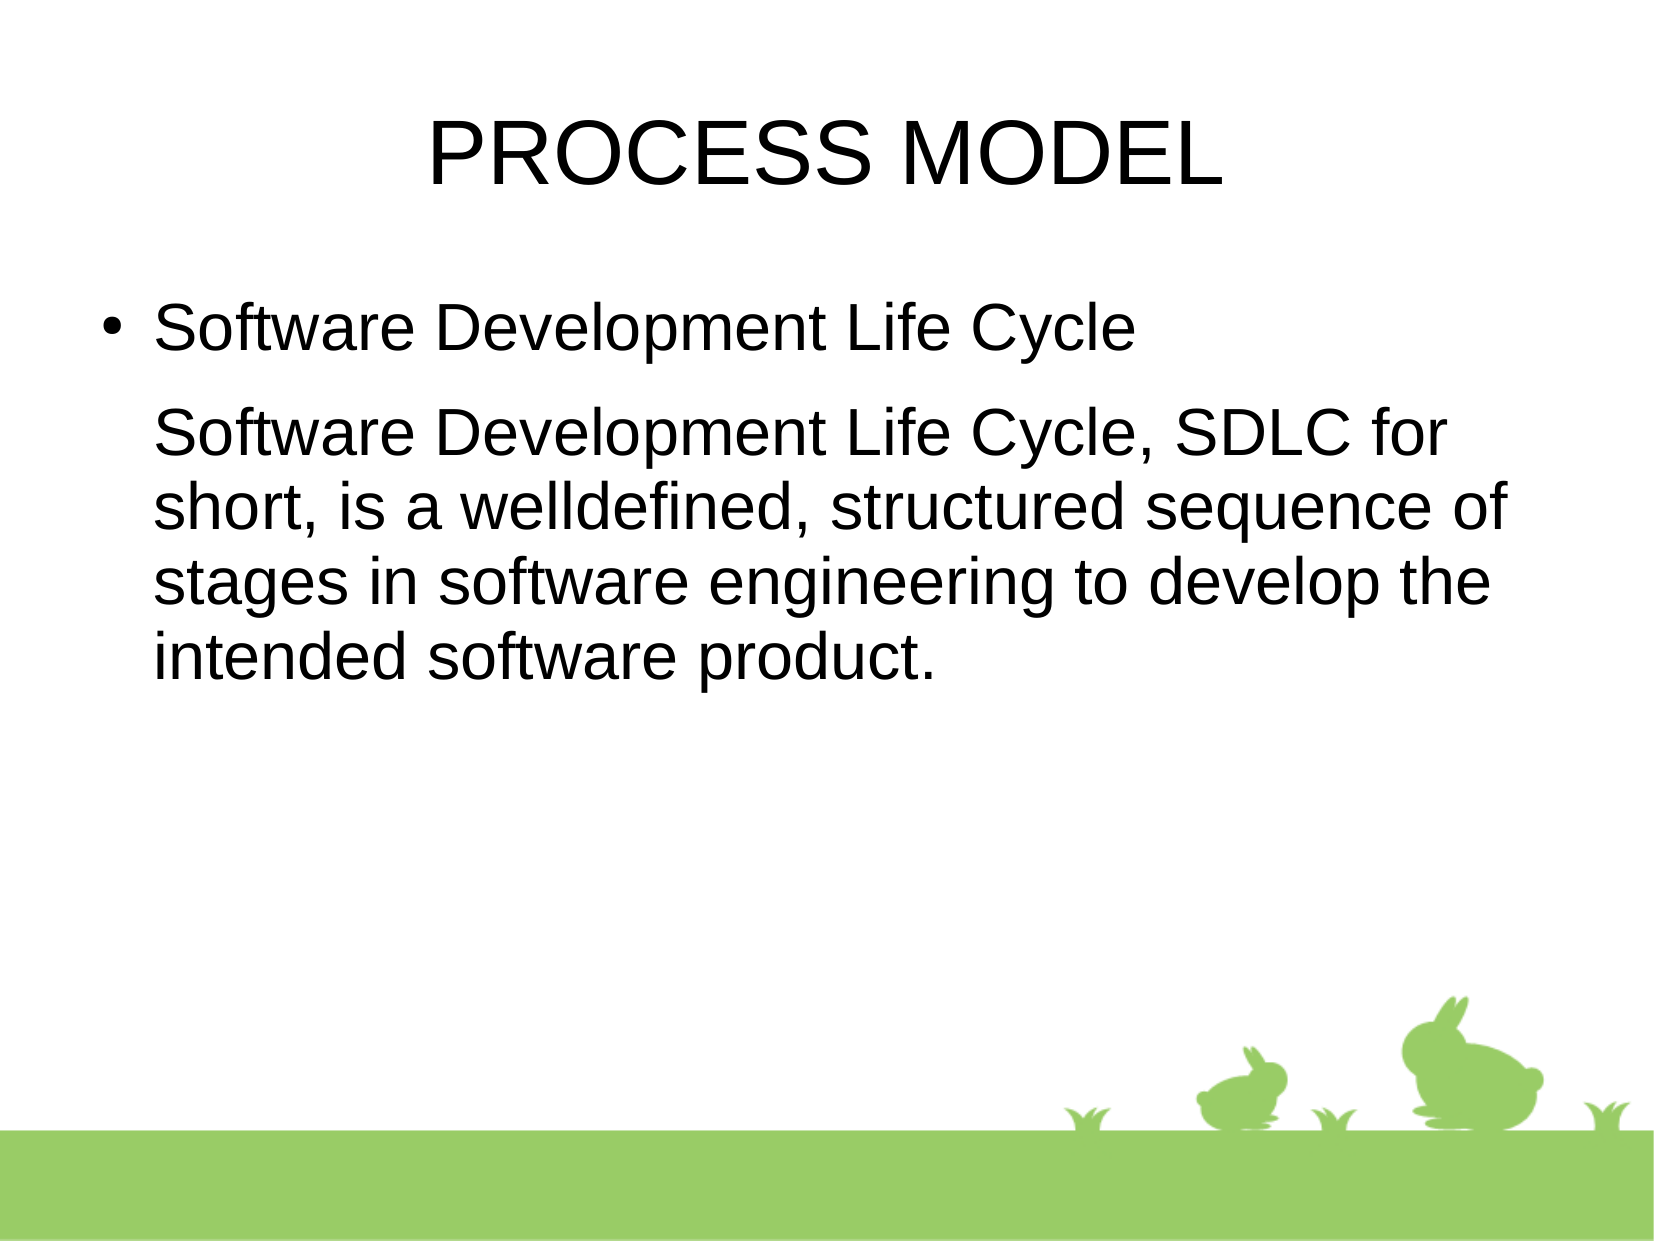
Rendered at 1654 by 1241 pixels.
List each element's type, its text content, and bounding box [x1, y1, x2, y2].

title PROCESS MODEL [82, 49, 1571, 257]
picture [0, 0, 1654, 1241]
list Software Development Life Cycle Software Development Life Cycle, SDLC for short, is a welldefined, structured sequence of stages in software engineering to develop the intended software product. [82, 290, 1571, 1010]
